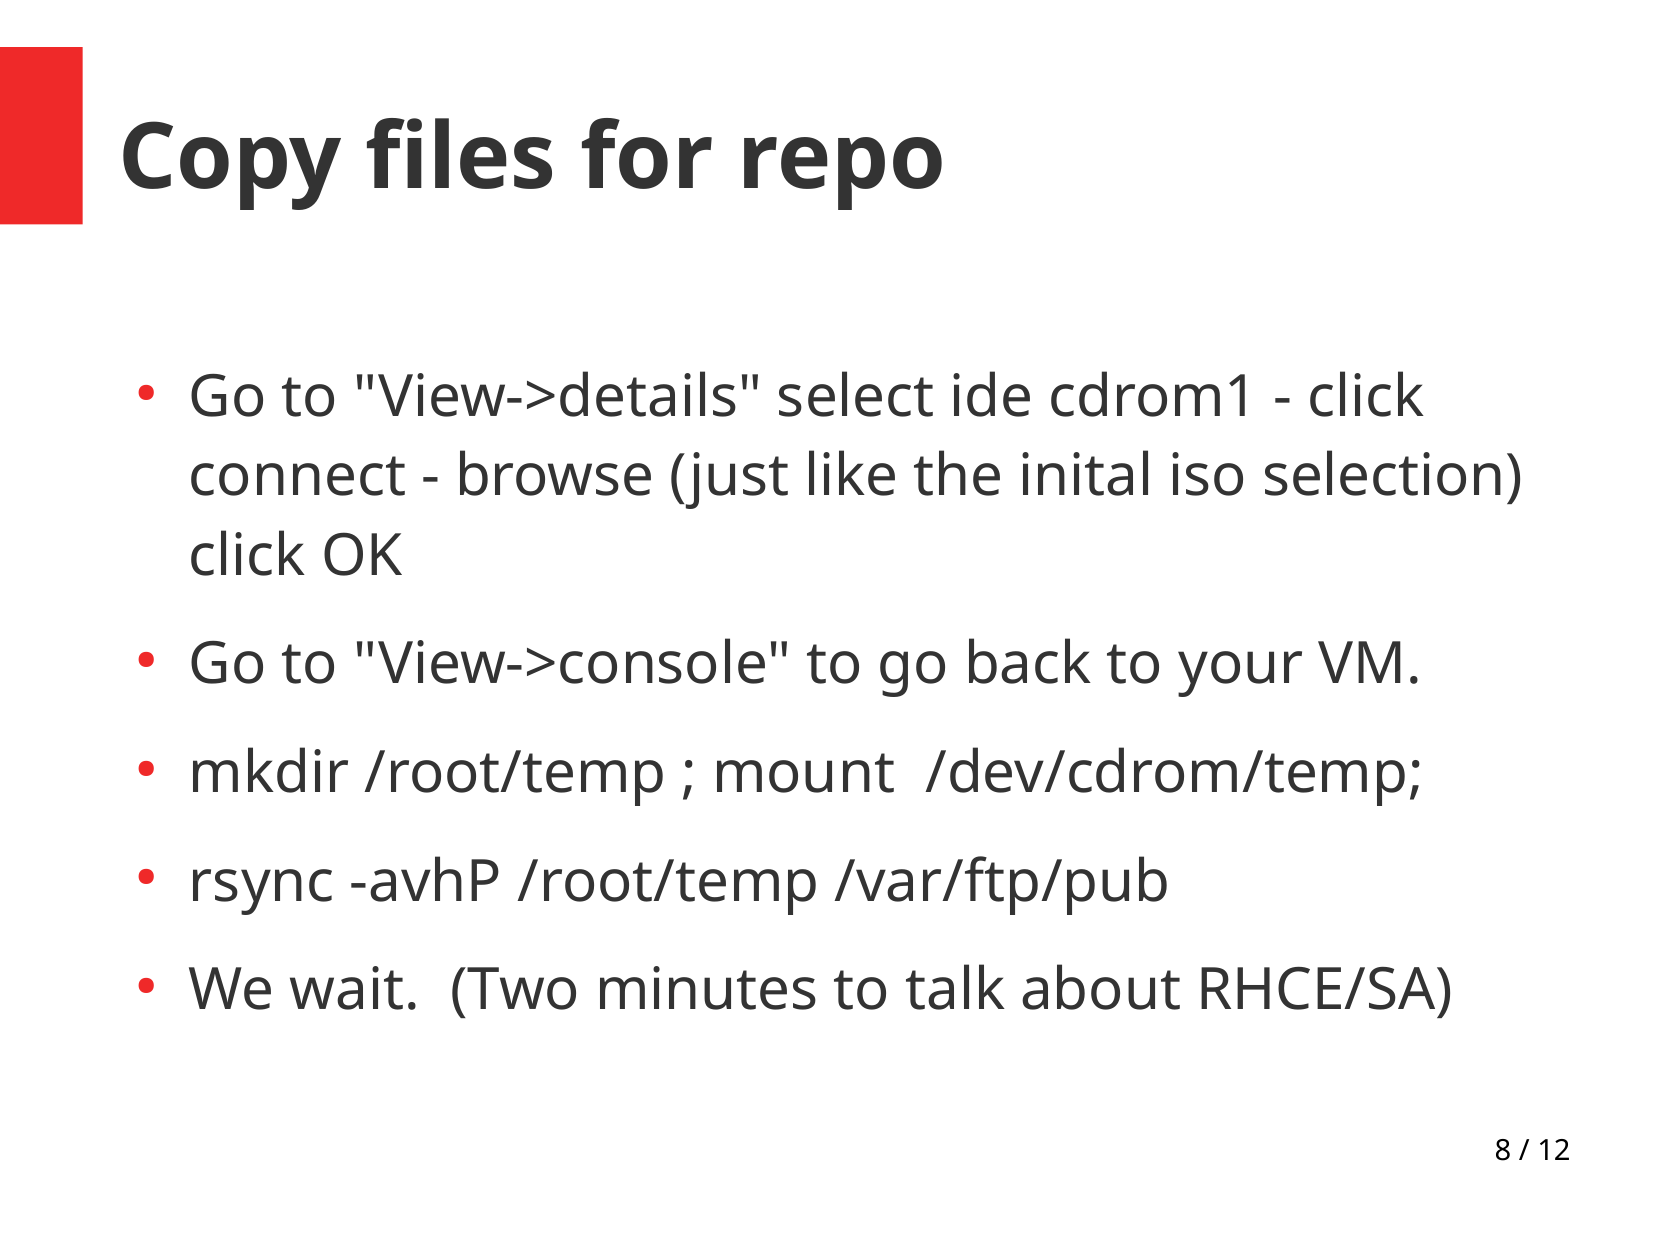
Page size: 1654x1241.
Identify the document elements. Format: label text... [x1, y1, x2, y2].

list Go to "View->details" select ide cdrom1 - click connect - browse (just like the inital iso selection) click OK Go to "View->console" to go back to your VM. mkdir /root/temp ; mount /dev/cdrom/temp; rsync -avhP /root/temp /var/ftp/pub We wait. (Two minutes to talk about RHCE/SA) [118, 354, 1536, 1074]
title Copy files for repo [118, 49, 1571, 257]
